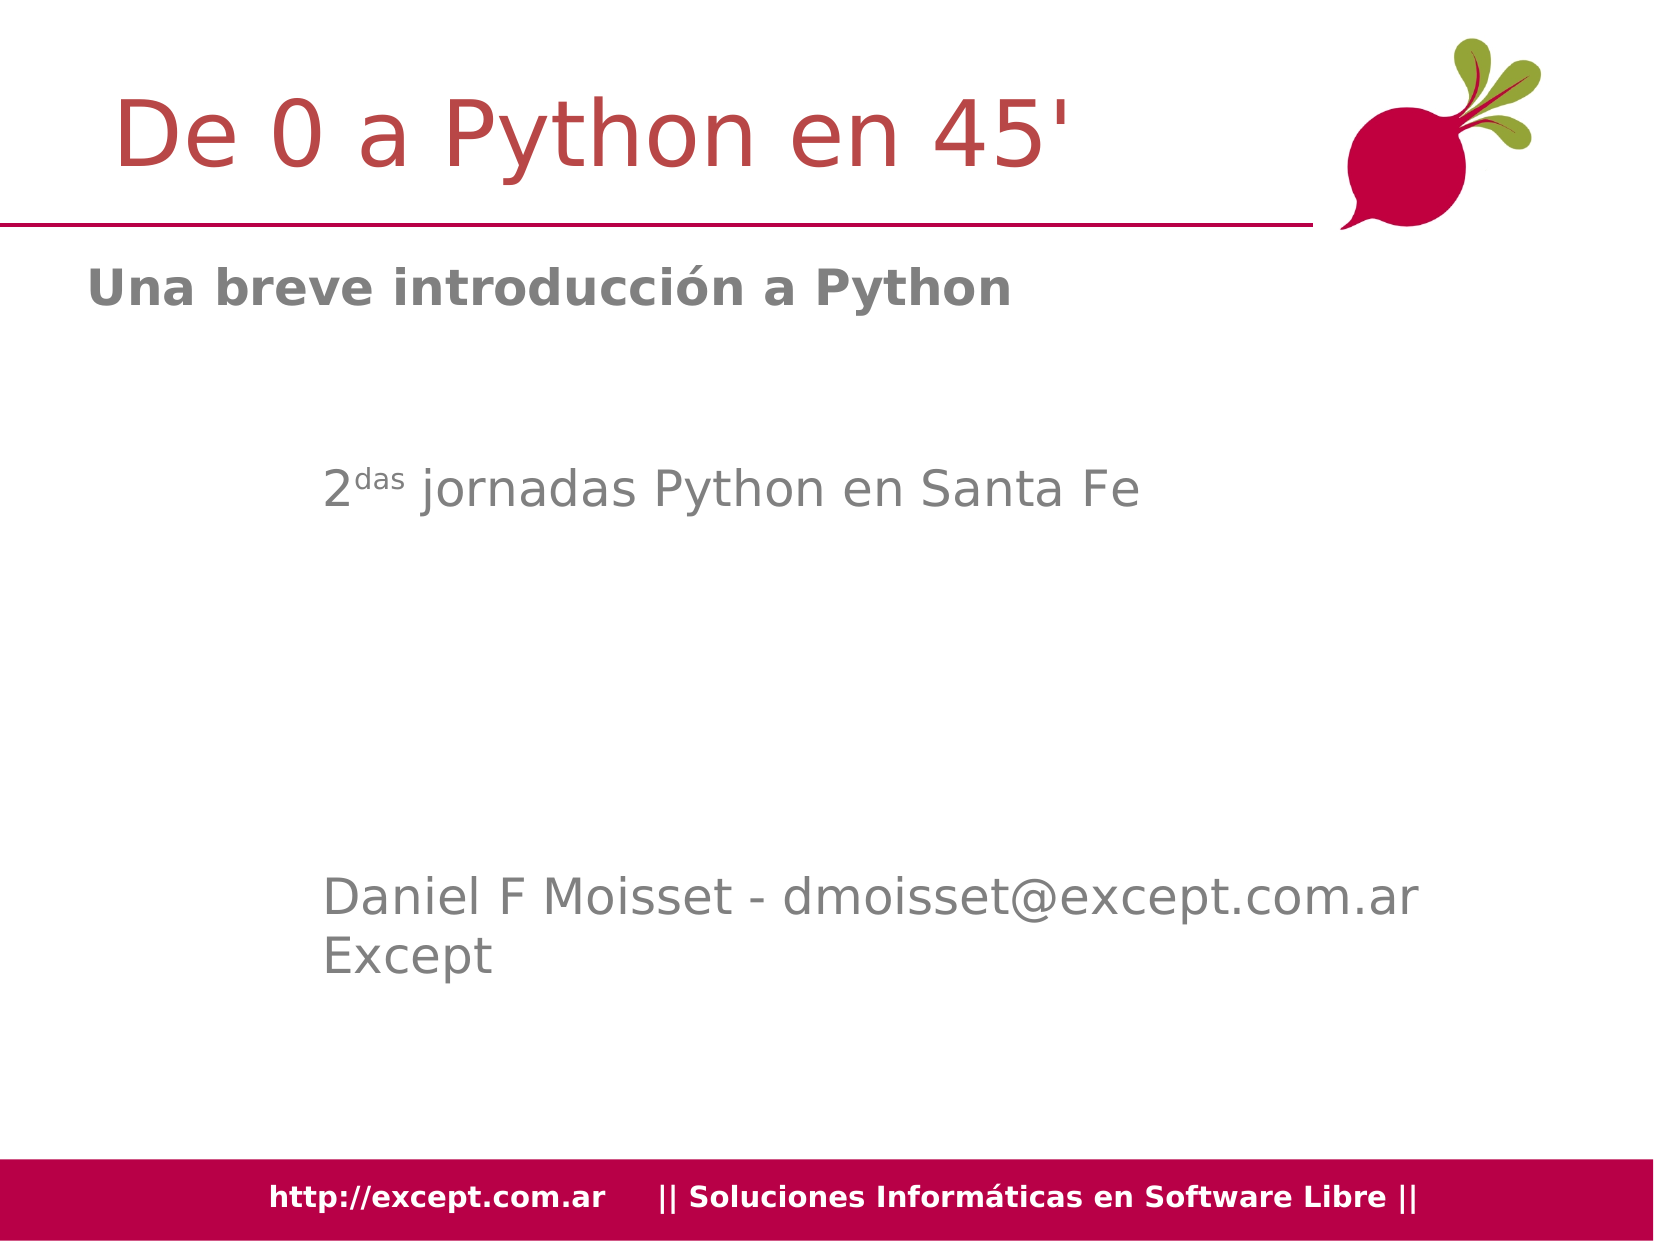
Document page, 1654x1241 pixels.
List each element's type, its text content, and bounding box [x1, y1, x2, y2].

picture [1330, 23, 1556, 237]
text_box 2das jornadas Python en Santa Fe [322, 459, 1565, 577]
text_box Daniel F Moisset - dmoisset@except.com.ar Except [322, 868, 1565, 997]
title De 0 a Python en 45' [112, 76, 1313, 194]
text_box Una breve introducción a Python [51, 244, 1313, 332]
